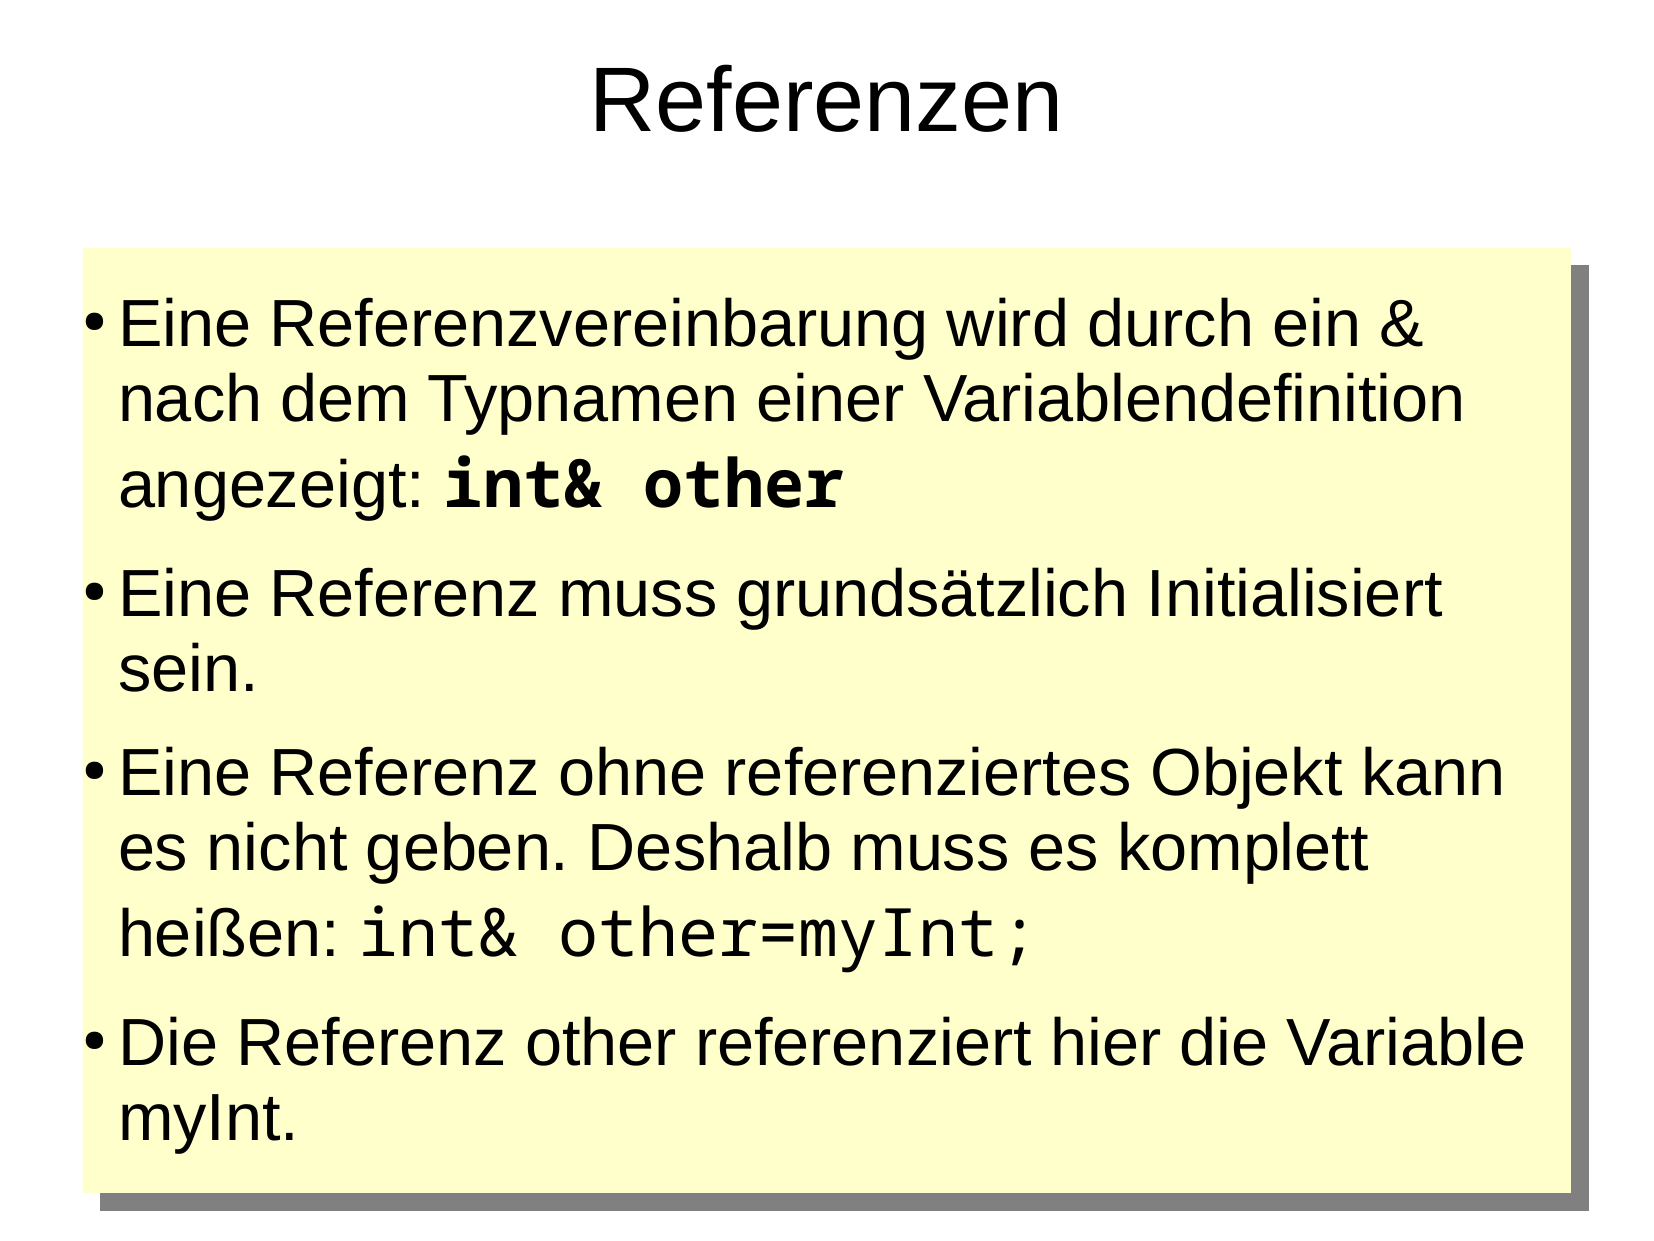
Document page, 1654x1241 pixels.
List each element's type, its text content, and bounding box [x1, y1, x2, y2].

subtitle Eine Referenzvereinbarung wird durch ein & nach dem Typnamen einer Variablendefinition angezeigt: int& other Eine Referenz muss grundsätzlich Initialisiert sein. Eine Referenz ohne referenziertes Objekt kann es nicht geben. Deshalb muss es komplett heißen: int& other=myInt; Die Referenz other referenziert hier die Variable myInt. [82, 248, 1571, 1193]
title Referenzen [82, 0, 1571, 204]
